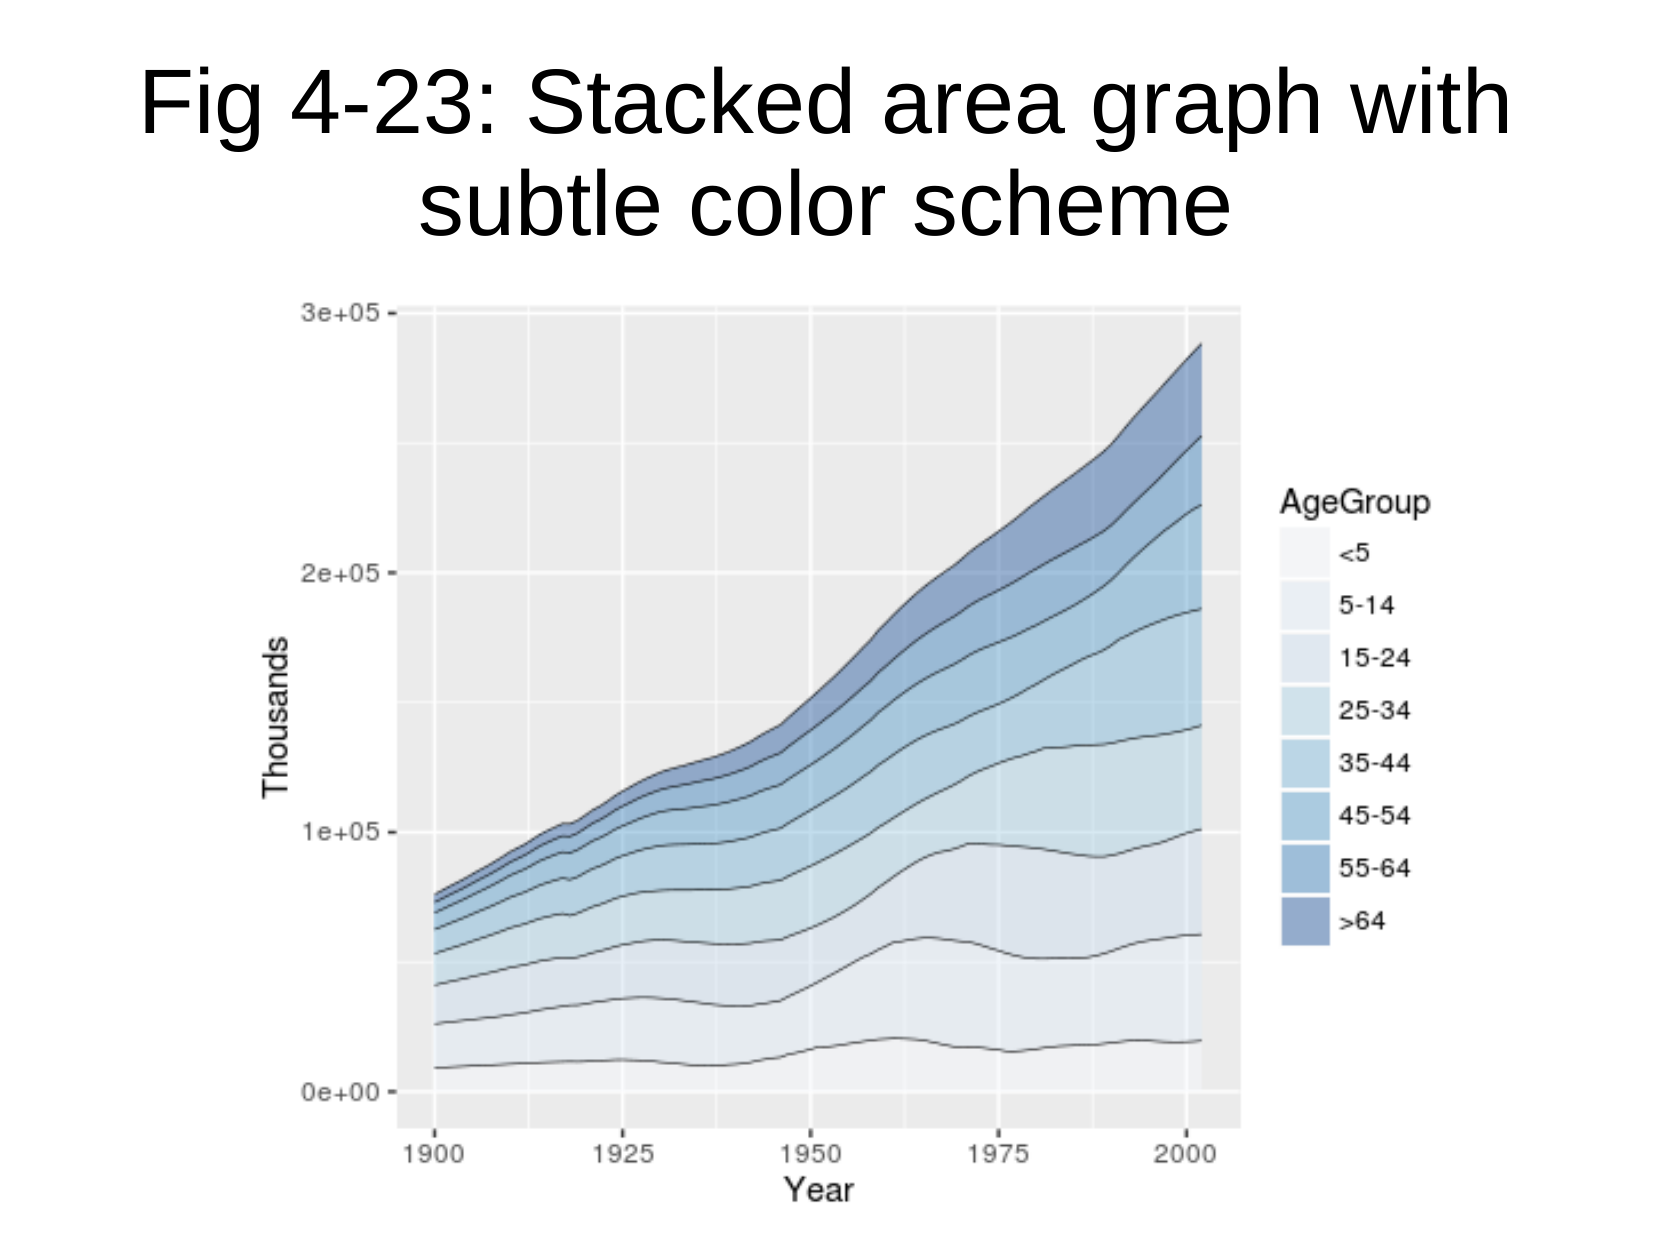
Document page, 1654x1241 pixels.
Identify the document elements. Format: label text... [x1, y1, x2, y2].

picture [240, 290, 1486, 1225]
title Fig 4-23: Stacked area graph with subtle color scheme [82, 49, 1571, 257]
